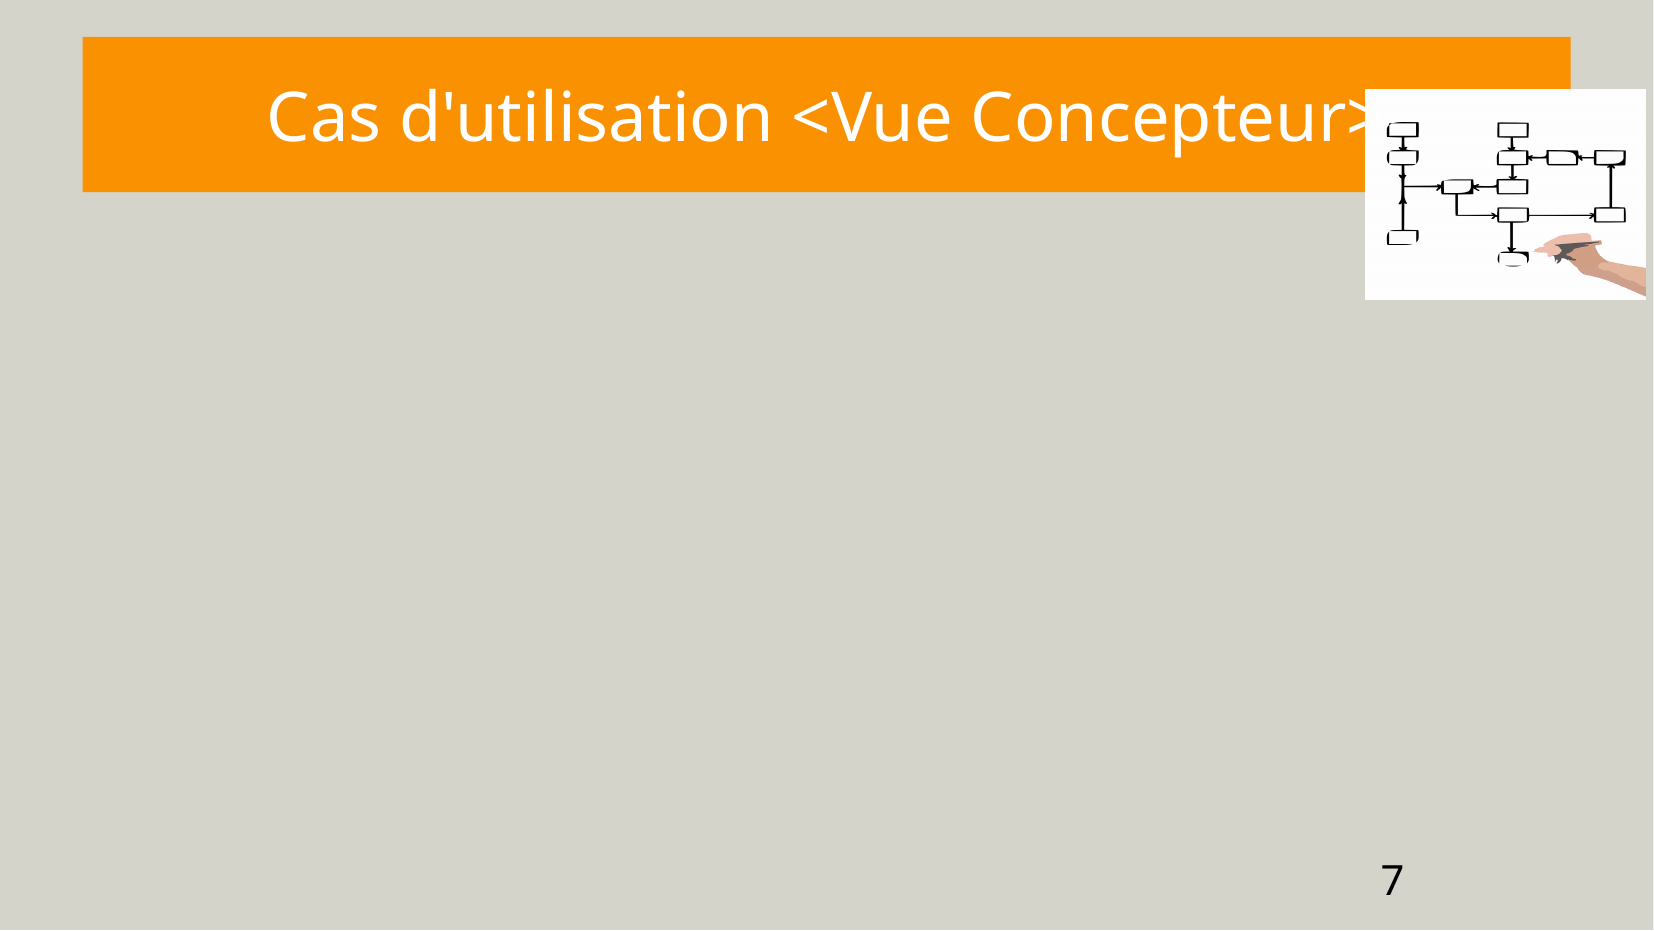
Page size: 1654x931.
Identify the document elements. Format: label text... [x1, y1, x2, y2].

picture [1365, 89, 1646, 301]
title Cas d'utilisation <Vue Concepteur> [82, 36, 1571, 193]
